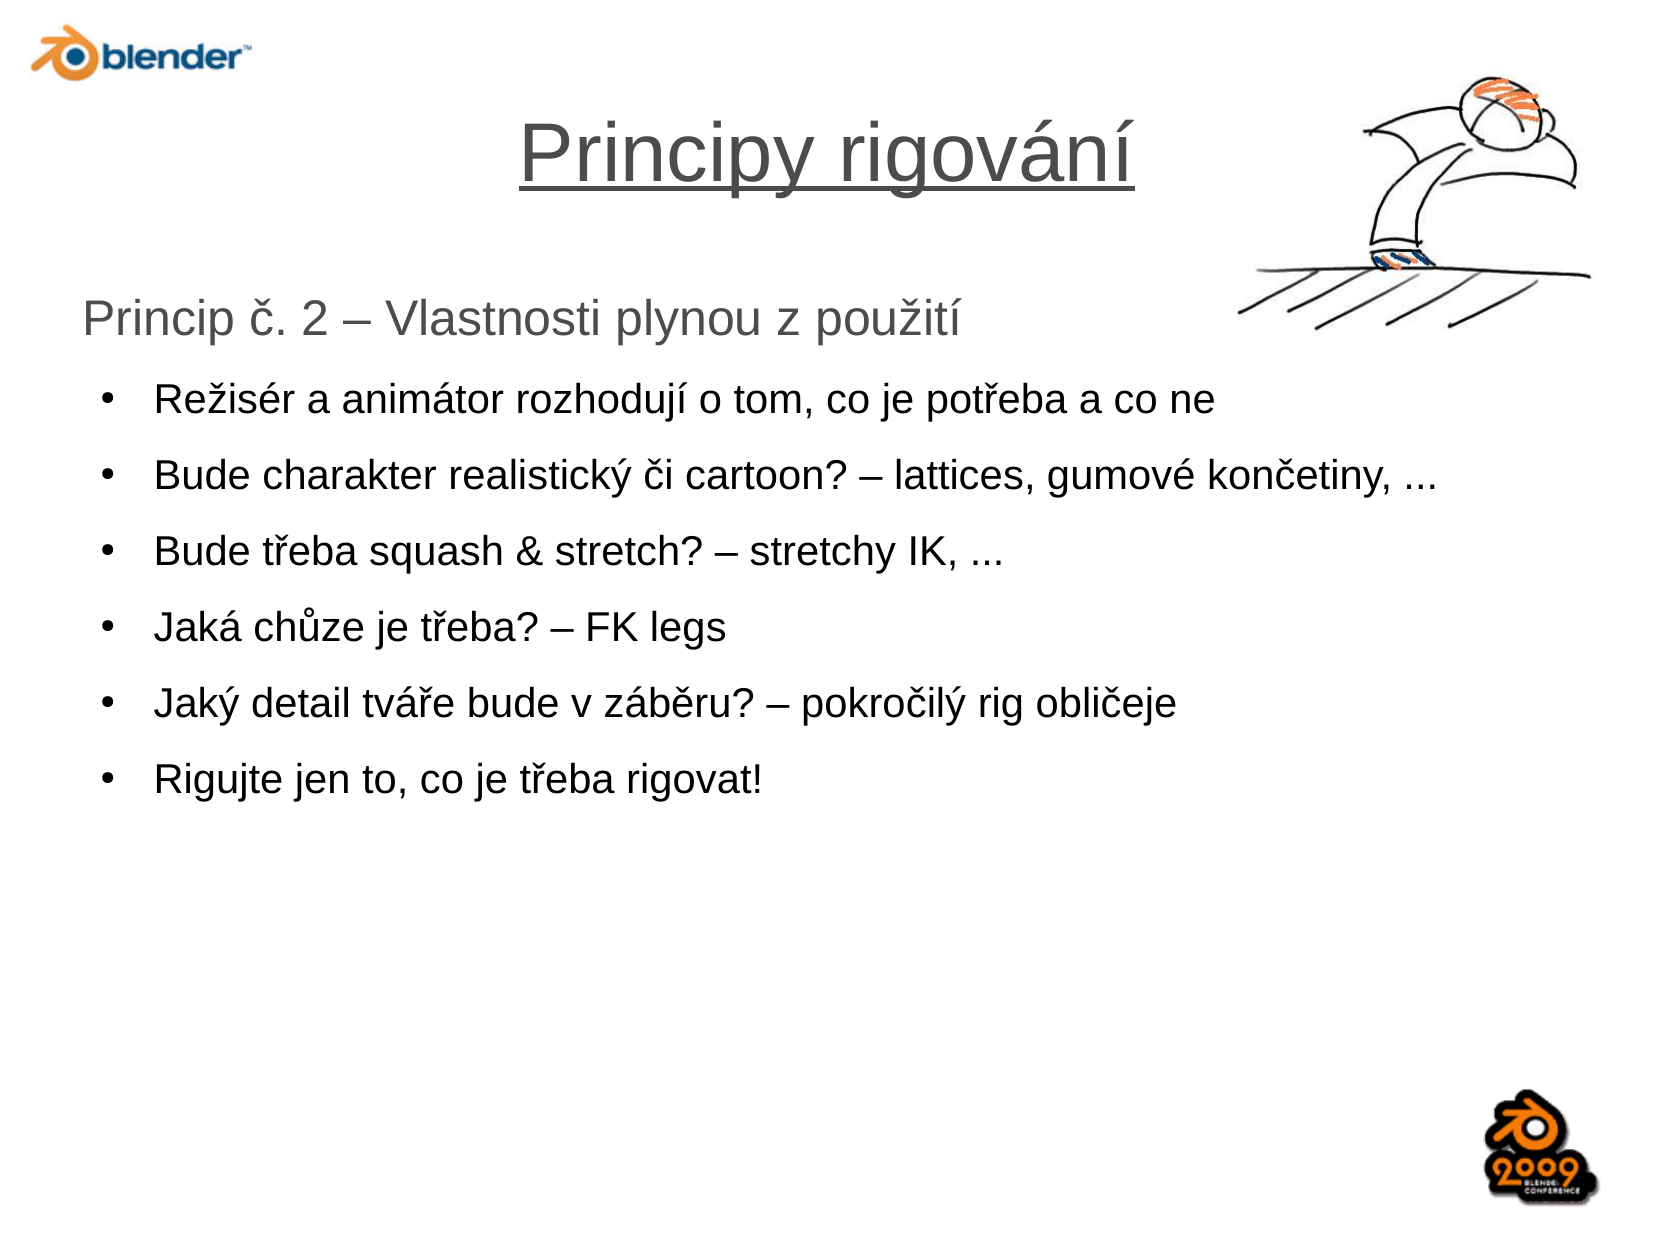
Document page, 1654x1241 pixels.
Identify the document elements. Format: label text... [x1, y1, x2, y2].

title Principy rigování [82, 49, 1571, 257]
picture [15, 18, 266, 89]
picture [1476, 1085, 1602, 1211]
picture [1180, 0, 1654, 356]
list Princip č. 2 – Vlastnosti plynou z použití Režisér a animátor rozhodují o tom, co je potřeba a co ne Bude charakter realistický či cartoon? – lattices, gumové končetiny, ... Bude třeba squash & stretch? – stretchy IK, ... Jaká chůze je třeba? – FK legs Jaký detail tváře bude v záběru? – pokročilý rig obličeje Rigujte jen to, co je třeba rigovat! [82, 290, 1571, 1109]
